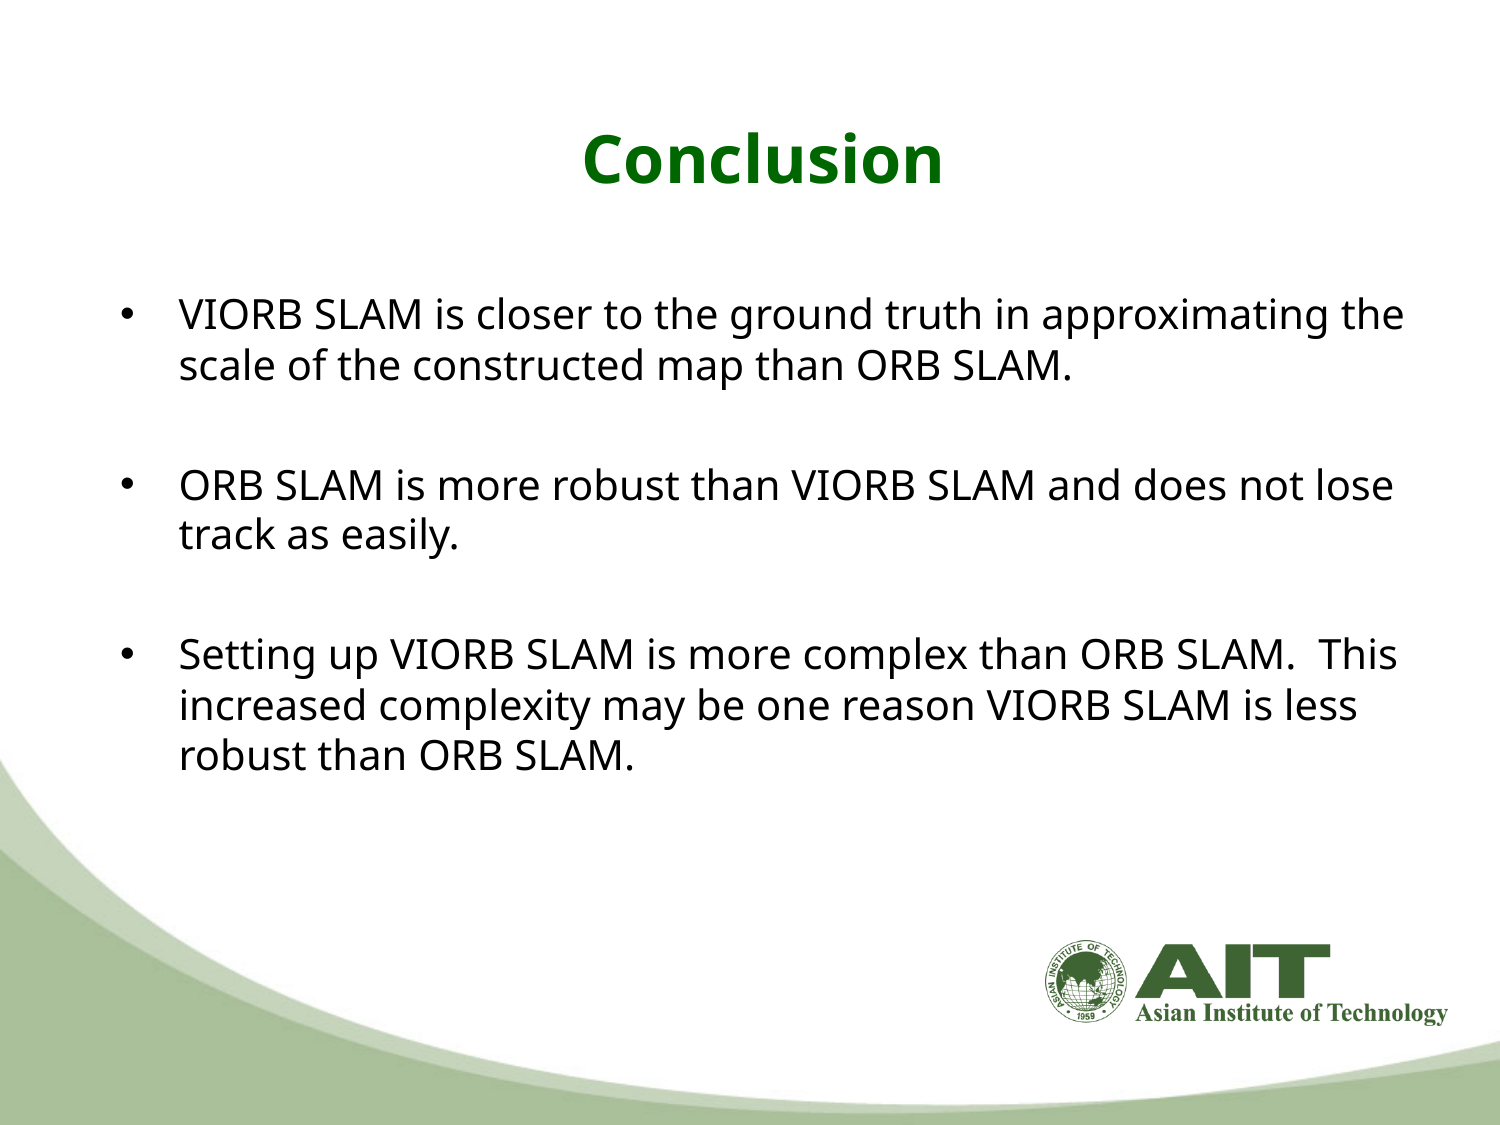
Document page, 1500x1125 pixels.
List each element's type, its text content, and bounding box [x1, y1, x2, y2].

list VIORB SLAM is closer to the ground truth in approximating the scale of the constructed map than ORB SLAM. ORB SLAM is more robust than VIORB SLAM and does not lose track as easily. Setting up VIORB SLAM is more complex than ORB SLAM. This increased complexity may be one reason VIORB SLAM is less robust than ORB SLAM. [88, 280, 1439, 1024]
title Conclusion [88, 63, 1439, 251]
picture [0, 0, 1500, 1125]
